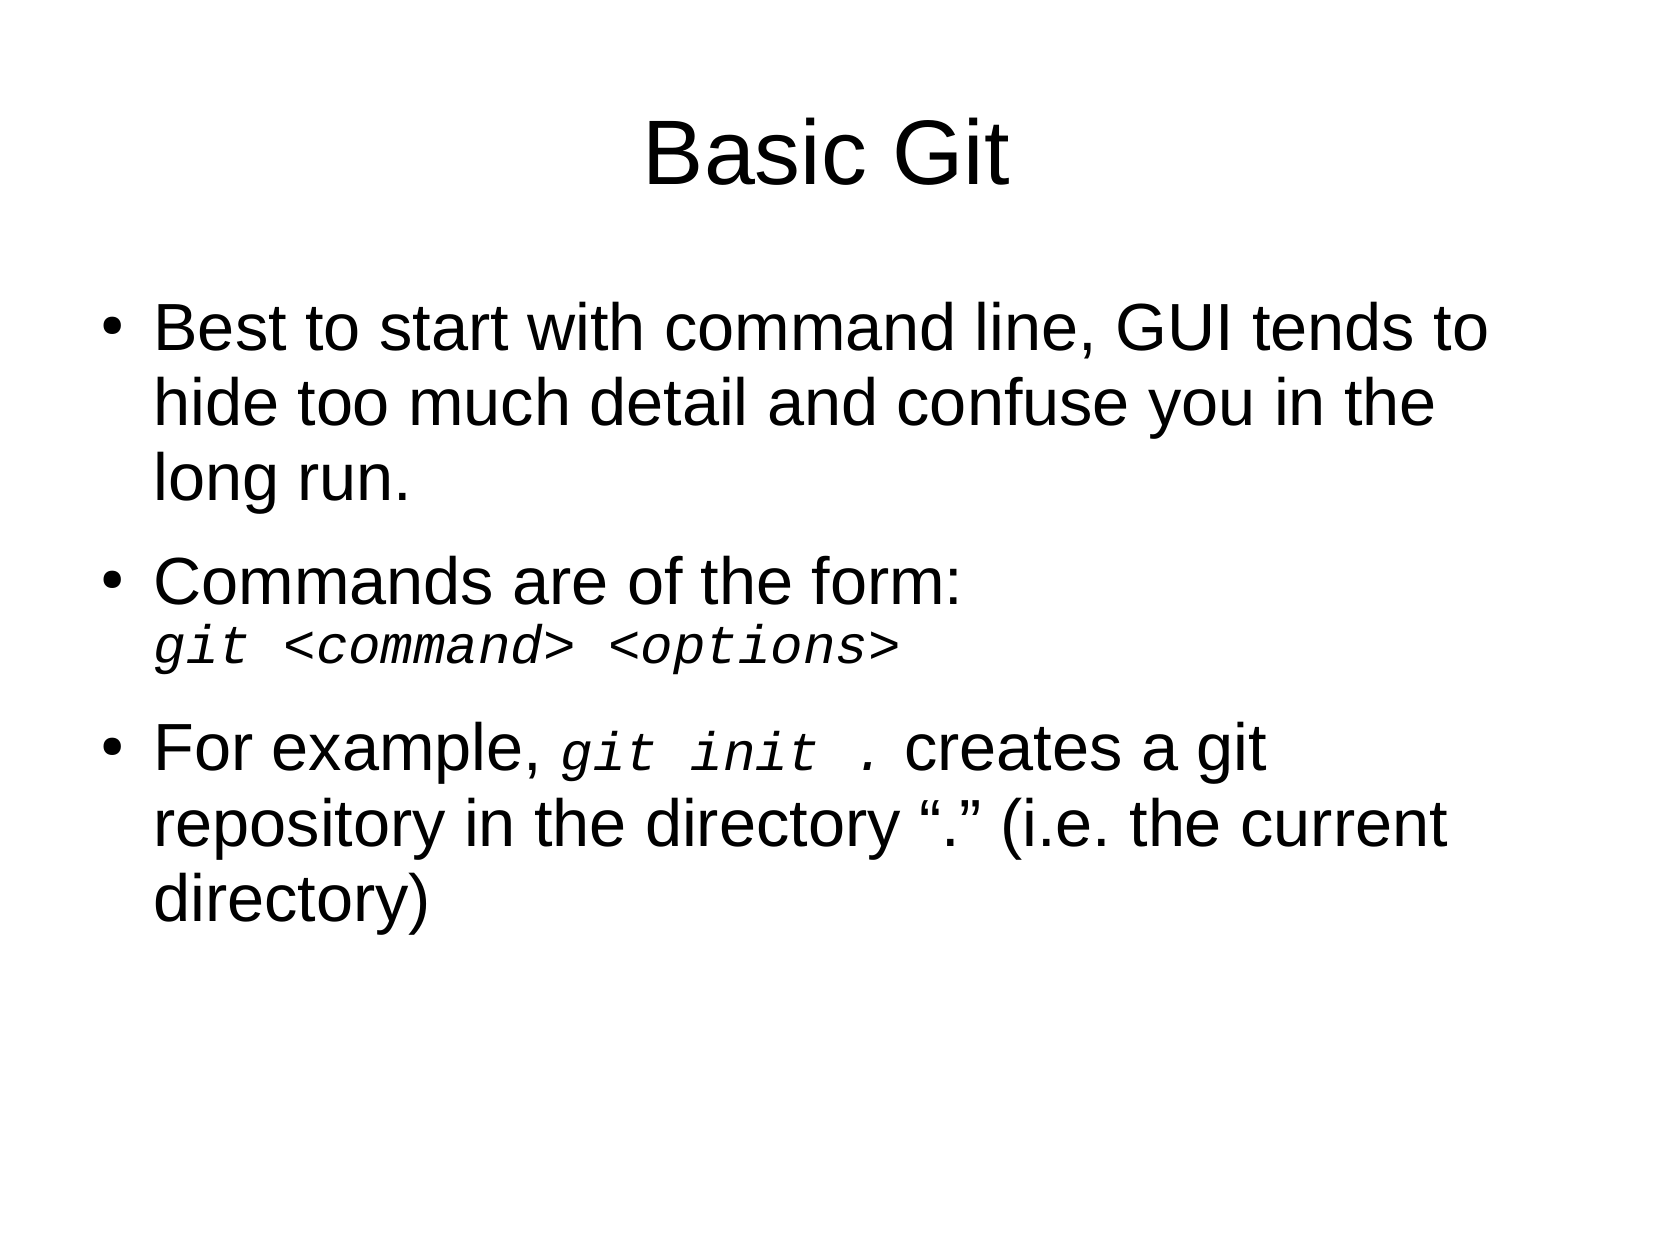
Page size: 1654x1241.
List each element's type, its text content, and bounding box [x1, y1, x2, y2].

title Basic Git [82, 49, 1571, 257]
list Best to start with command line, GUI tends to hide too much detail and confuse you in the long run. Commands are of the form: git <command> <options> For example, git init . creates a git repository in the directory “.” (i.e. the current directory) [82, 290, 1571, 1010]
